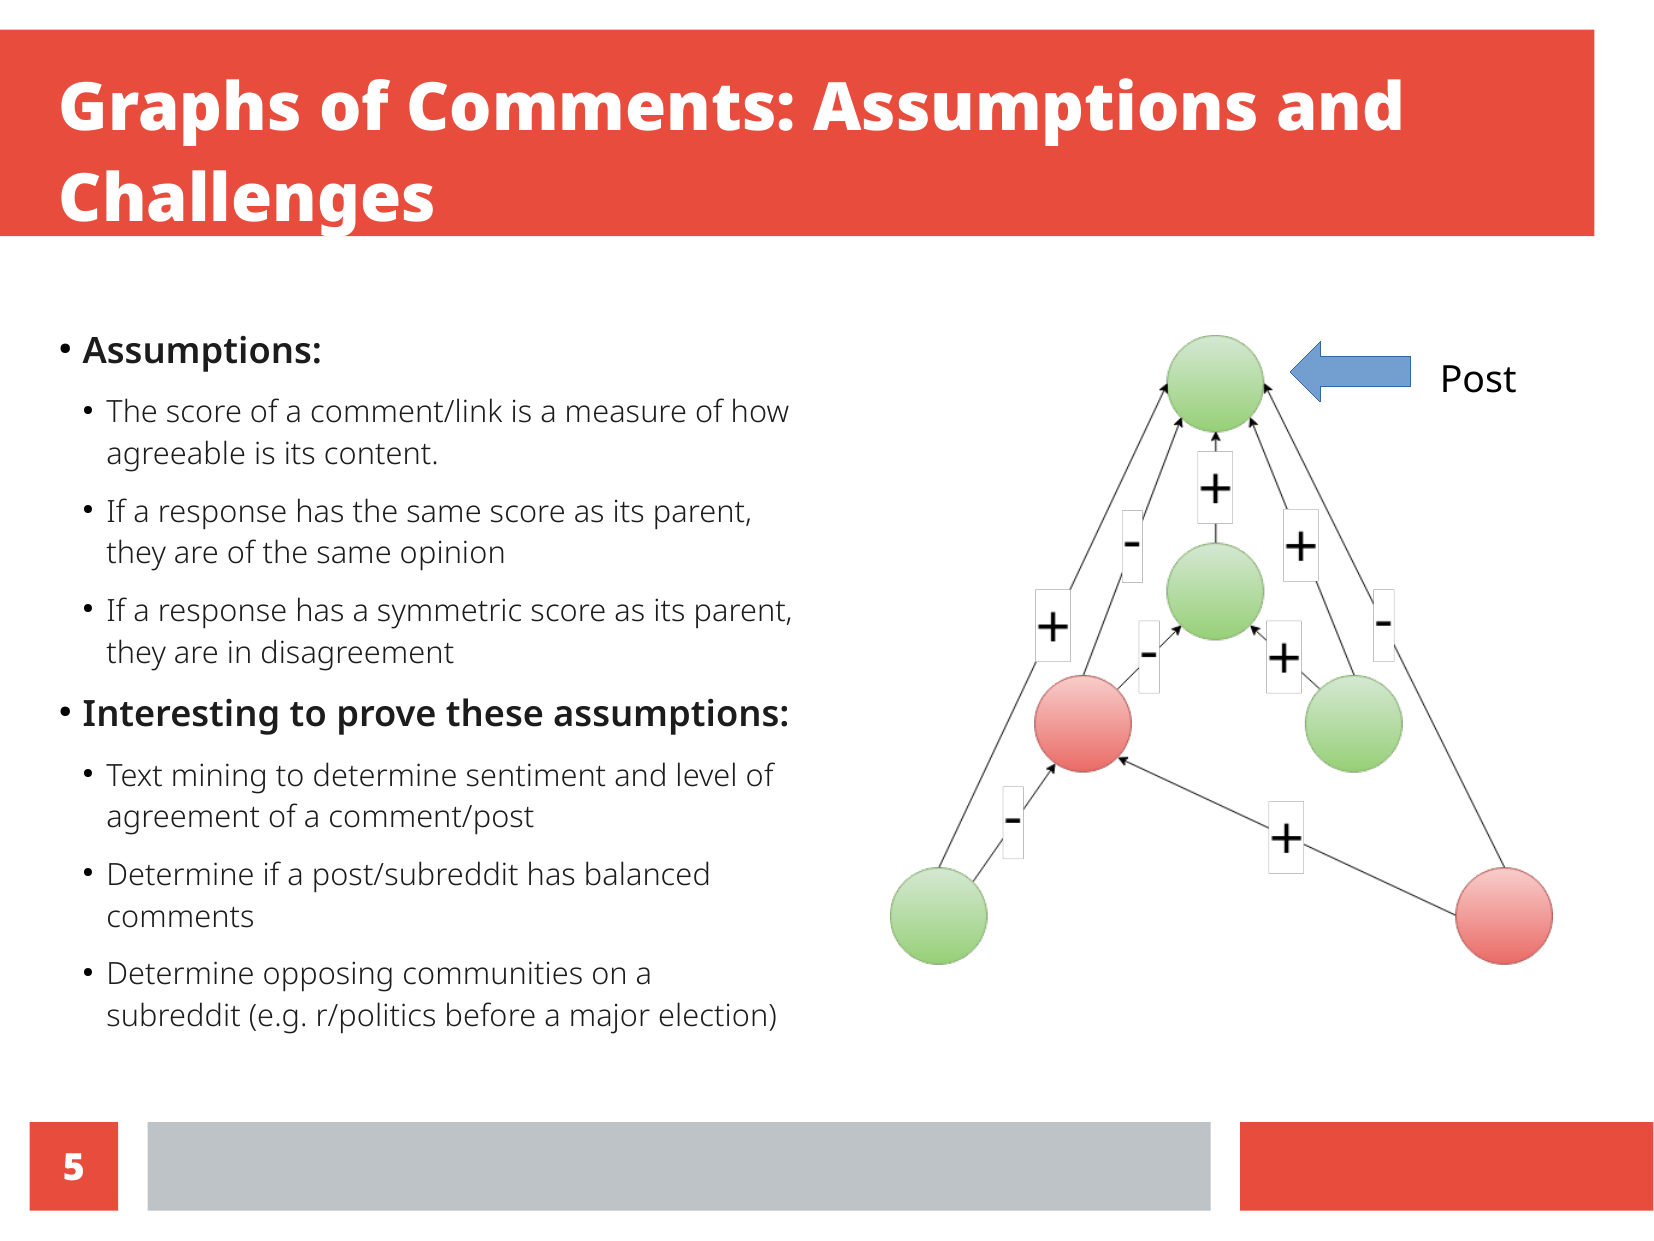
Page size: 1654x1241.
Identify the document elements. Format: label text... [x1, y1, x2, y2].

picture [890, 335, 1553, 966]
title Graphs of Comments: Assumptions and Challenges [59, 59, 1595, 207]
text_box Post [1425, 345, 1654, 404]
text_box [1290, 341, 1411, 402]
list Assumptions: The score of a comment/link is a measure of how agreeable is its content. If a response has the same score as its parent, they are of the same opinion If a response has a symmetric score as its parent, they are in disagreement Interesting to prove these assumptions: Text mining to determine sentiment and level of agreement of a comment/post Determine if a post/subreddit has balanced comments Determine opposing communities on a subreddit (e.g. r/politics before a major election) [59, 324, 794, 1093]
